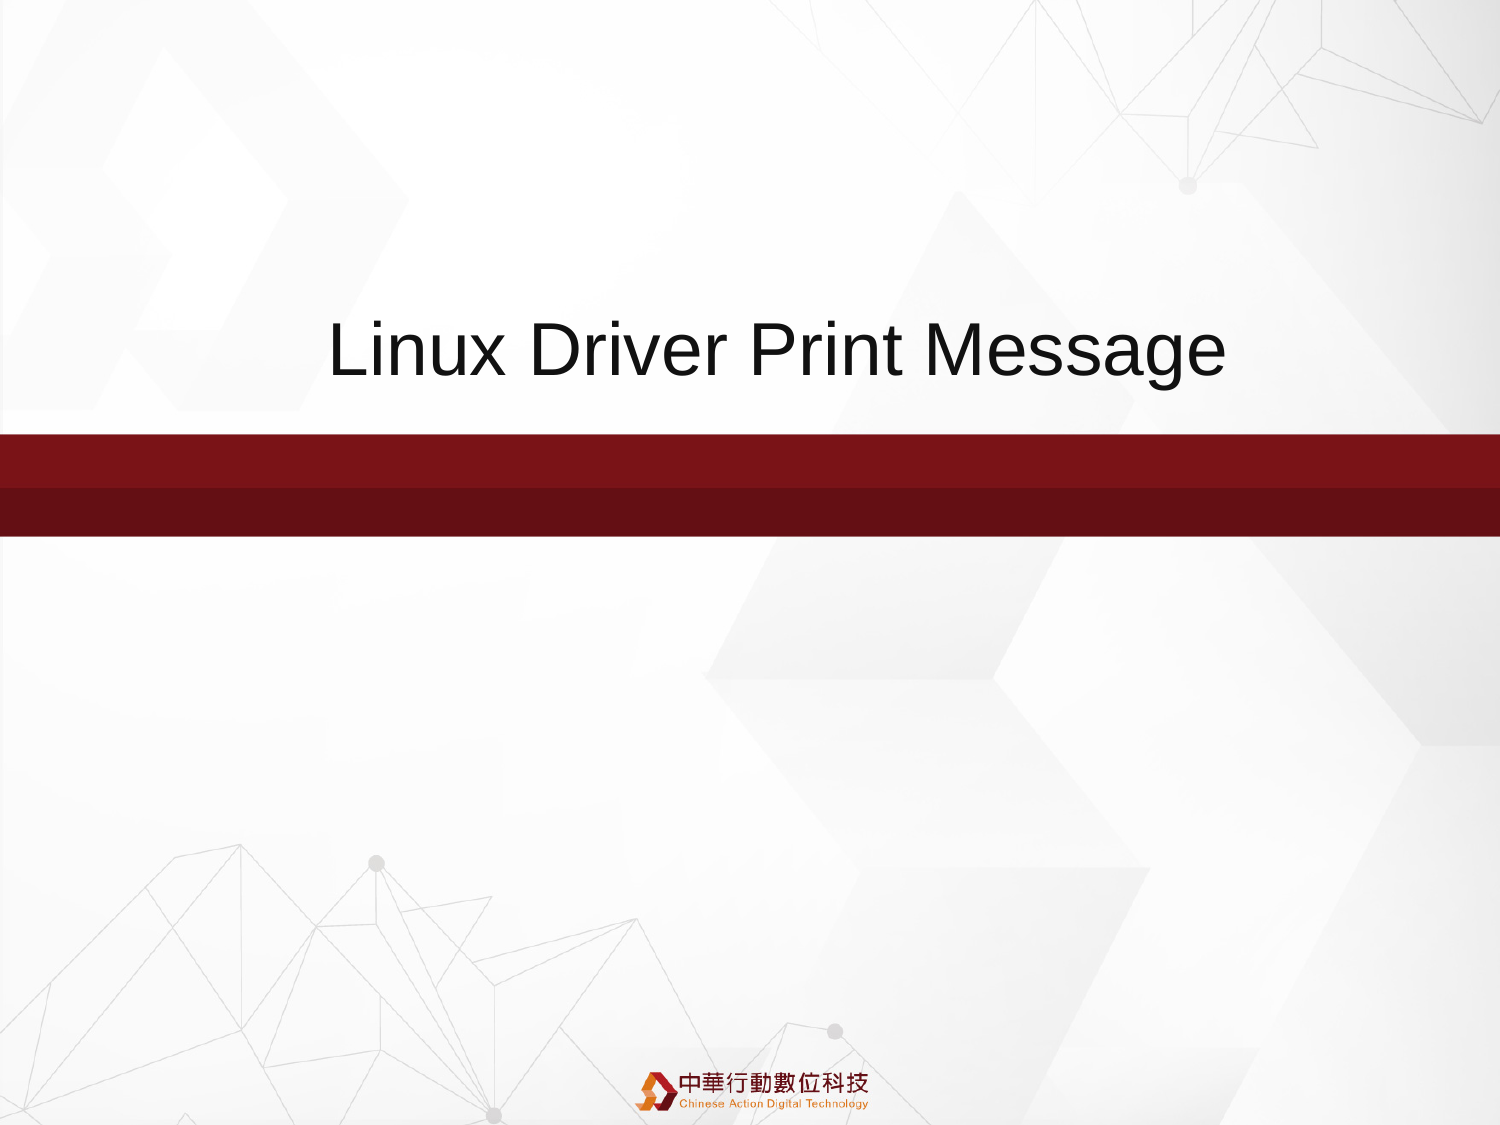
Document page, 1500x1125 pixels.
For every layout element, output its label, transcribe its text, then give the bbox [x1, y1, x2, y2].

title Linux Driver Print Message [90, 210, 1440, 398]
picture [0, 0, 1500, 1125]
